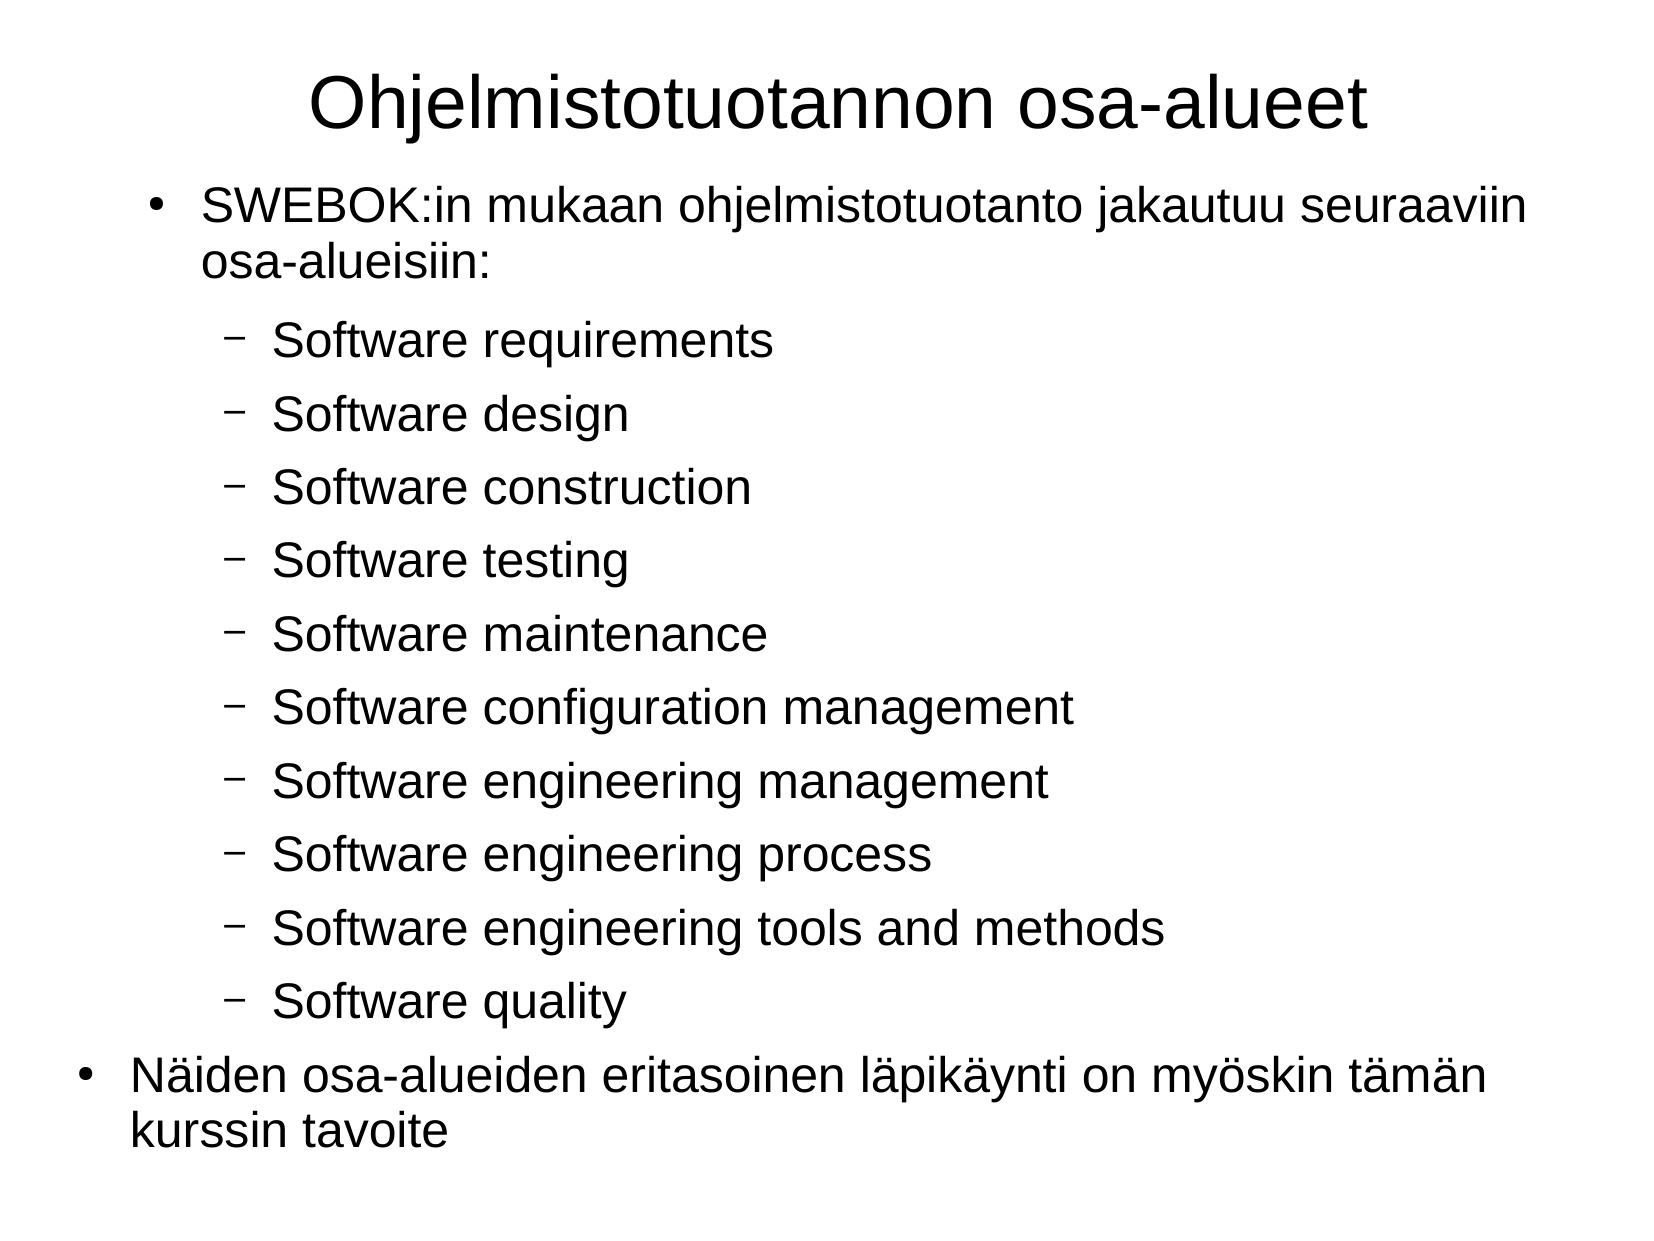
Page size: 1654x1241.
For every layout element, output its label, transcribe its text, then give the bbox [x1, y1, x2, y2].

title Ohjelmistotuotannon osa-alueet [82, 56, 1595, 148]
list SWEBOK:in mukaan ohjelmistotuotanto jakautuu seuraaviin osa-alueisiin: Software requirements Software design Software construction Software testing Software maintenance Software configuration management Software engineering management Software engineering process Software engineering tools and methods Software quality Näiden osa-alueiden eritasoinen läpikäynti on myöskin tämän kurssin tavoite [59, 177, 1595, 1182]
